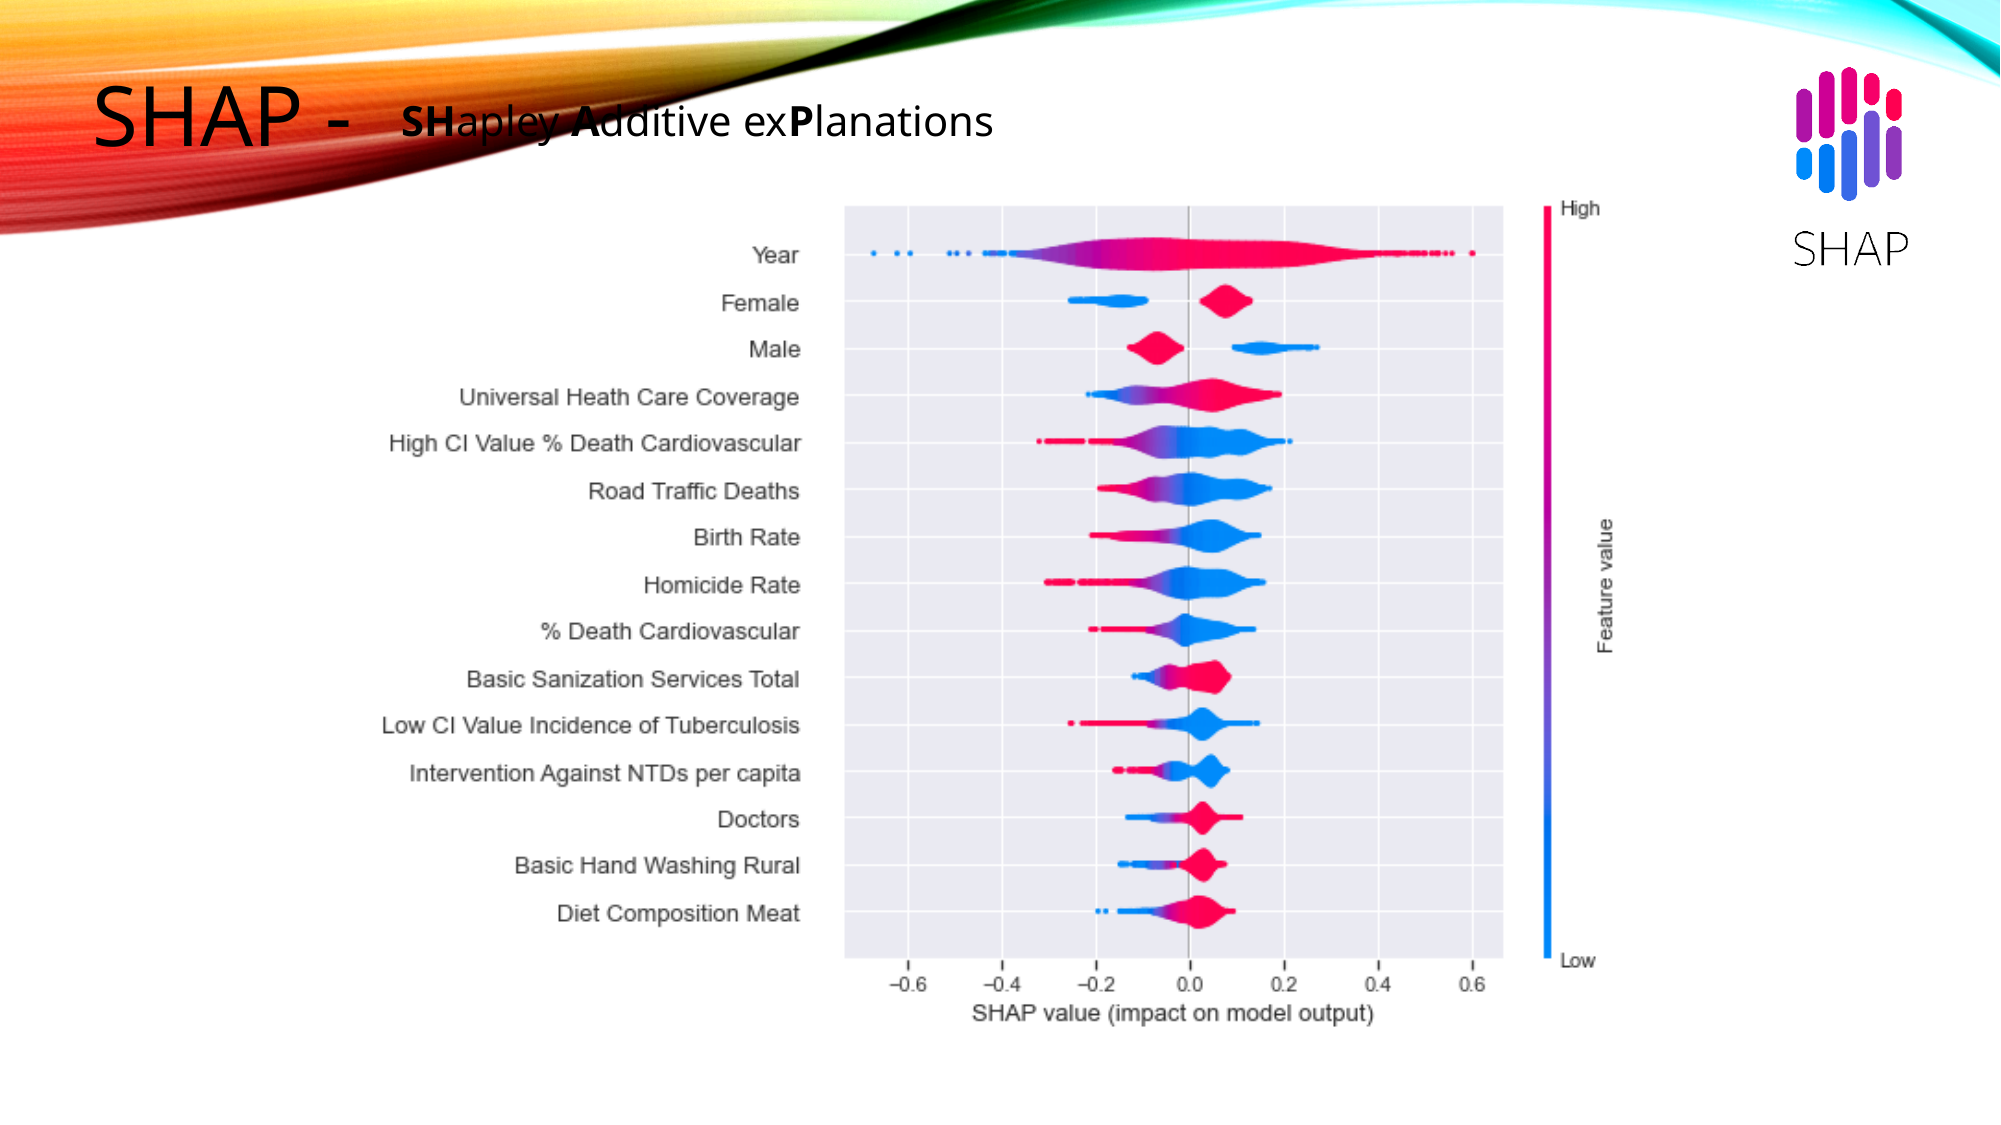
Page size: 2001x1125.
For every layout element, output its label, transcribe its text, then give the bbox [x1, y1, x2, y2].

text_box SHapley Additive exPlanations [386, 86, 1046, 153]
picture [369, 188, 1631, 1039]
title Shap - [77, 64, 387, 175]
picture [1775, 61, 1923, 289]
